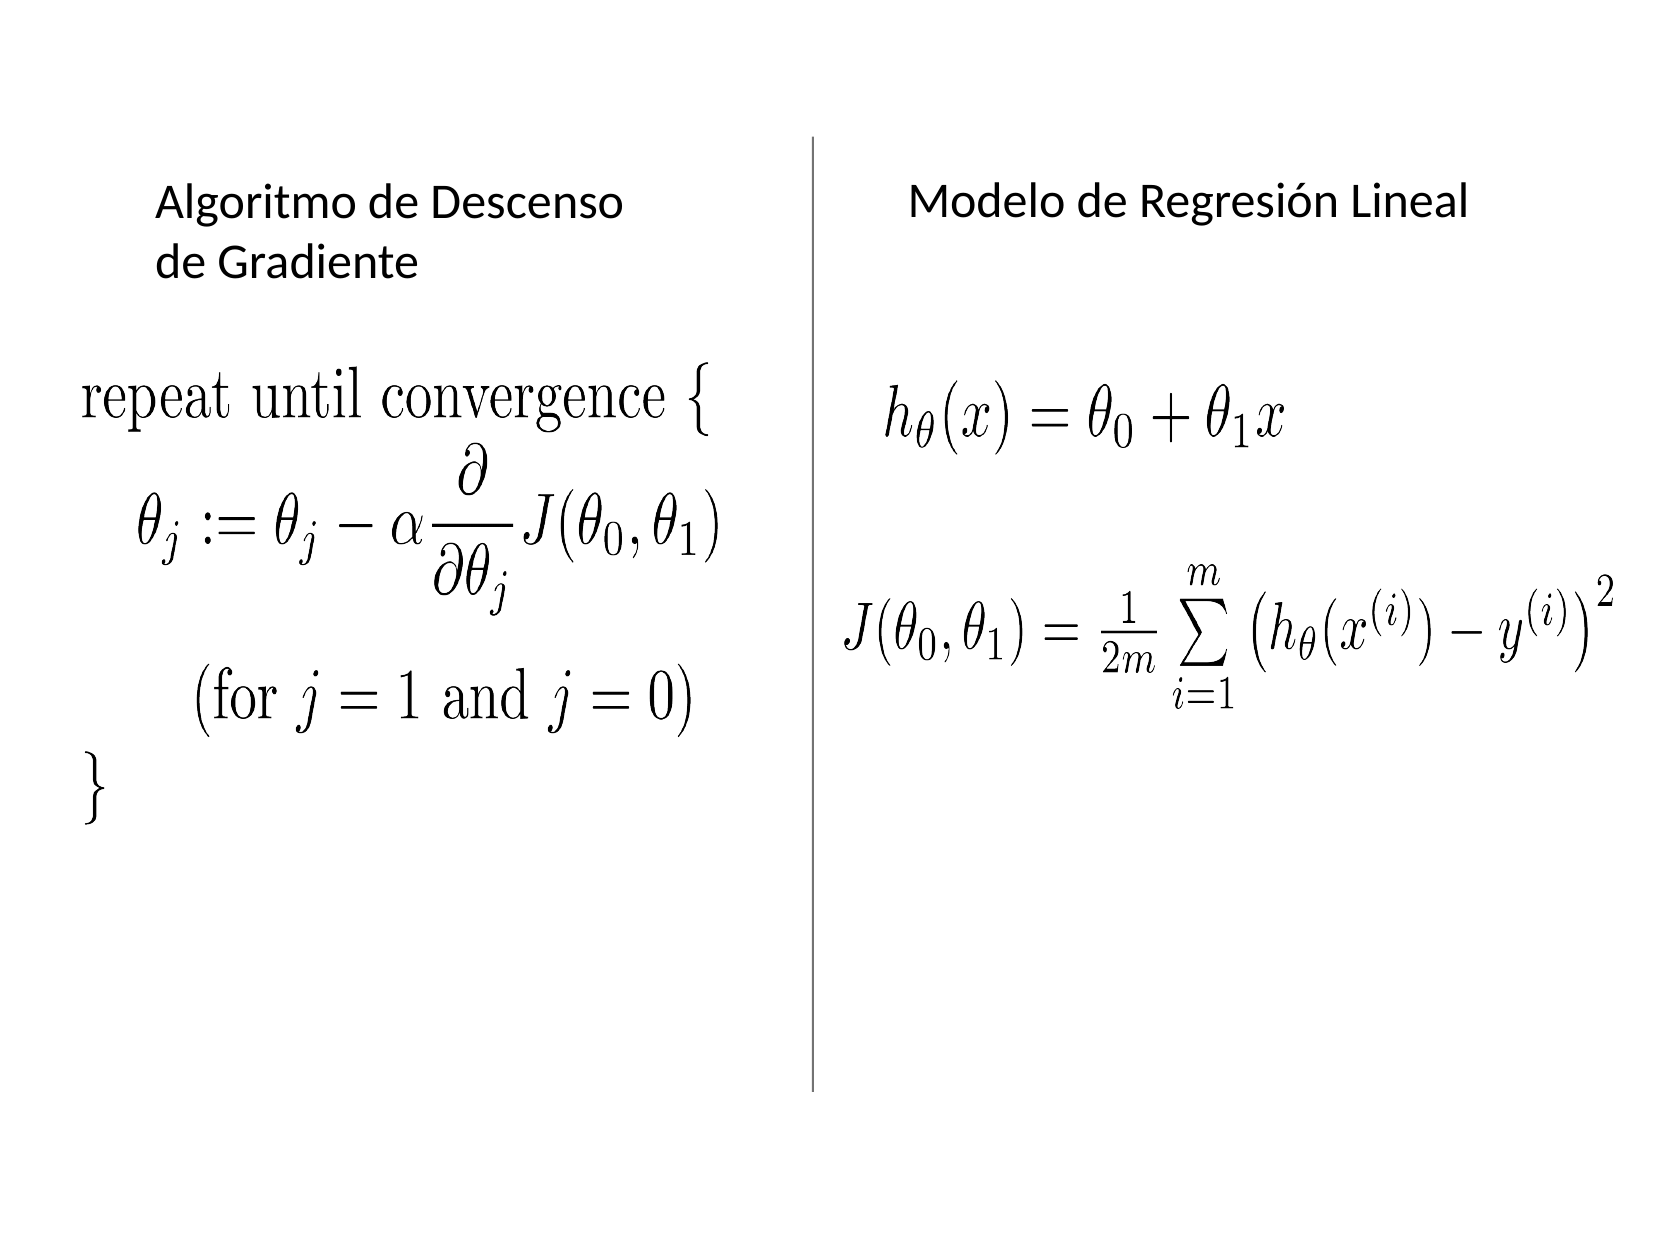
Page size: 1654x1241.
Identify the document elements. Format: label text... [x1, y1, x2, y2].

picture [82, 362, 718, 825]
text_box Algoritmo de Descenso de Gradiente [140, 160, 651, 296]
text_box Modelo de Regresión Lineal [892, 159, 1485, 235]
picture [844, 564, 1613, 709]
picture [885, 380, 1284, 455]
